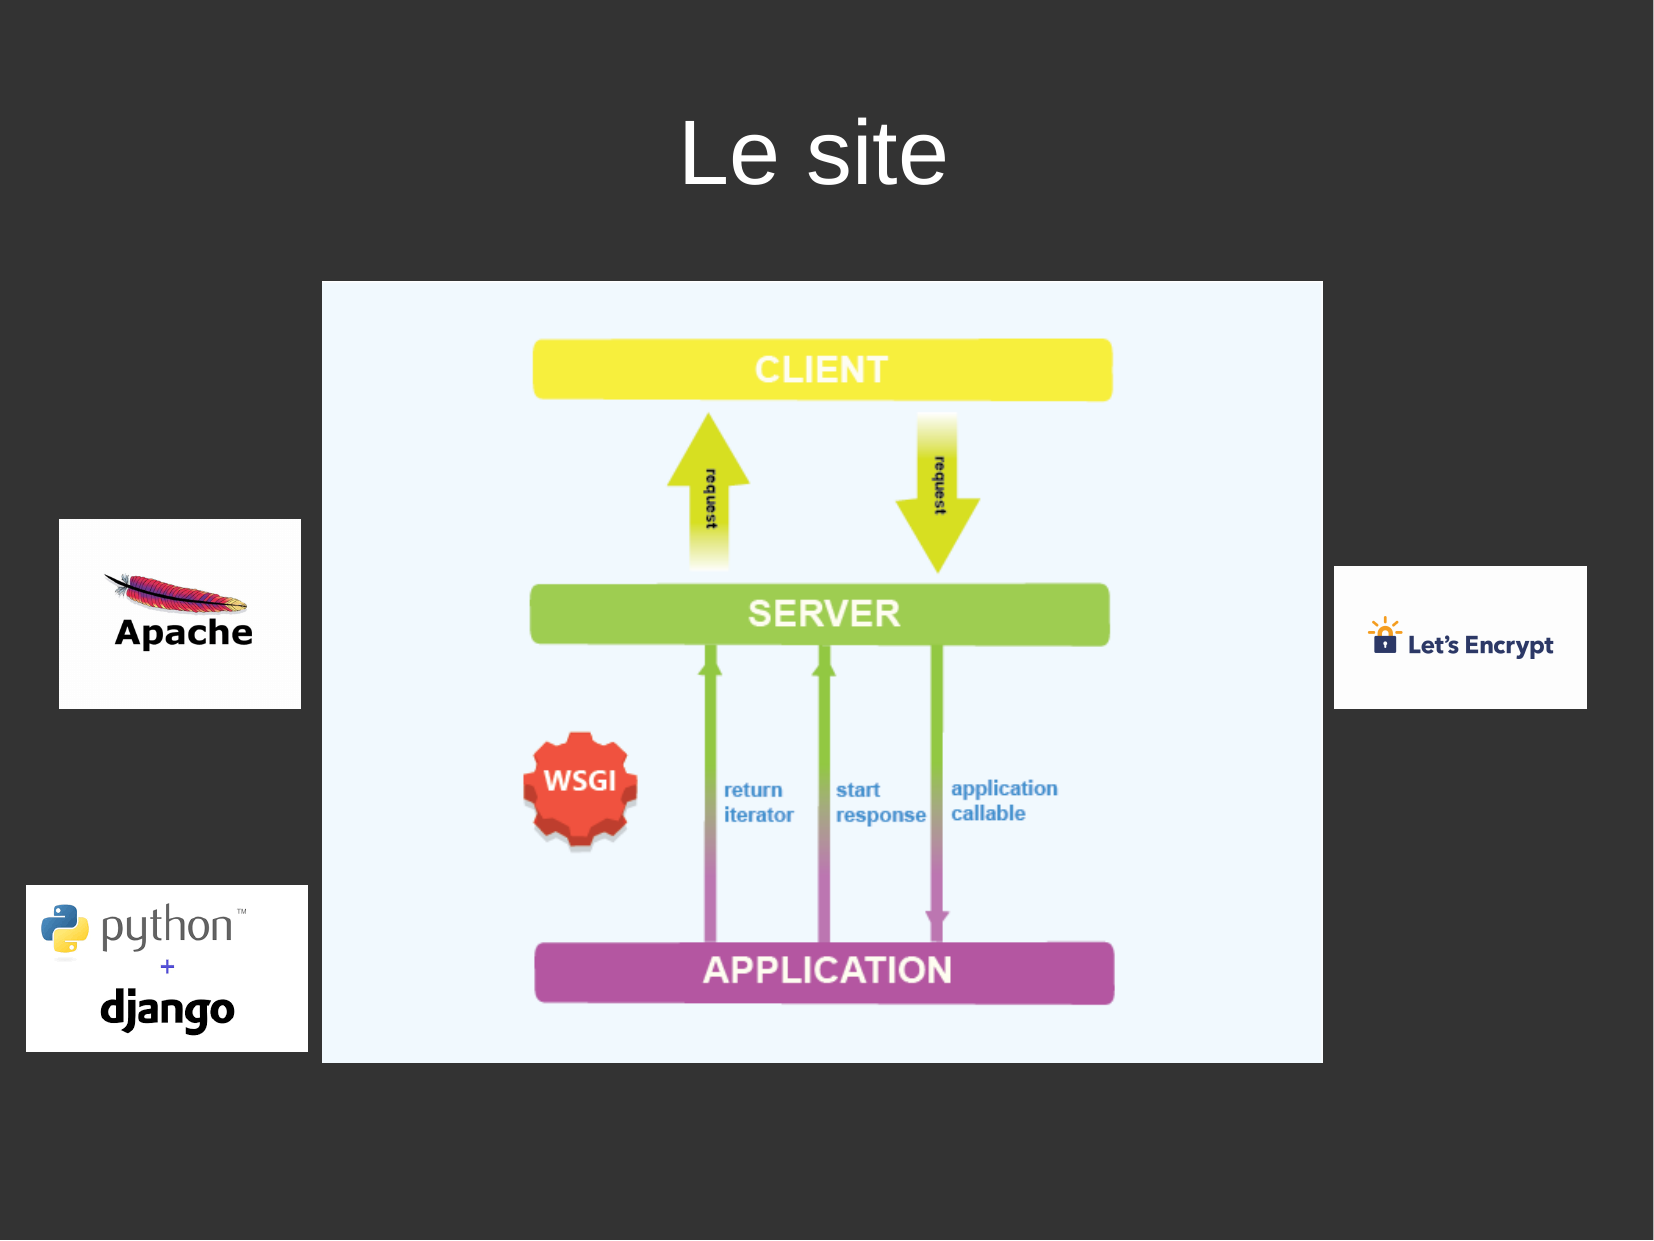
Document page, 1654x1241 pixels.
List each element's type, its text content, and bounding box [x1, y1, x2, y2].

picture [1334, 566, 1587, 709]
picture [322, 281, 1323, 1063]
picture [59, 519, 301, 709]
picture [26, 885, 308, 1052]
title Le site [82, 49, 1571, 257]
